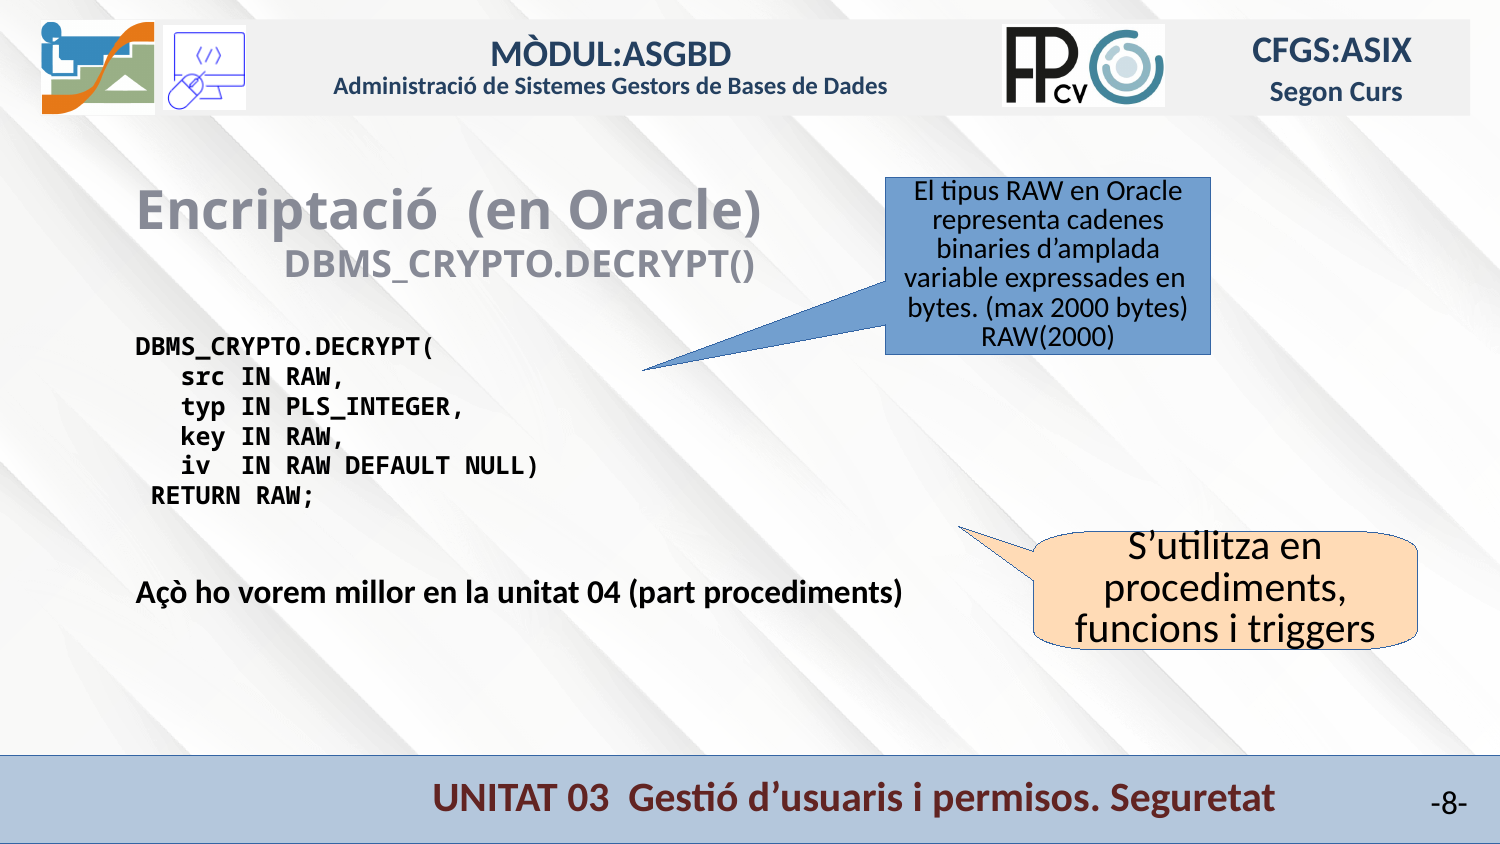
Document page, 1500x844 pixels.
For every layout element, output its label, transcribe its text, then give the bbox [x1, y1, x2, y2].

title Encriptació (en Oracle) DBMS_CRYPTO.DECRYPT() DBMS_CRYPTO.DECRYPT( src IN RAW, typ IN PLS_INTEGER, key IN RAW, iv IN RAW DEFAULT NULL) RETURN RAW; Açò ho vorem millor en la unitat 04 (part procediments) [135, 175, 1332, 678]
text_box El tipus RAW en Oracle representa cadenes binaries d’amplada variable expressades en bytes. (max 2000 bytes) RAW(2000) [642, 177, 1211, 371]
text_box S’utilitza en procediments, funcions i triggers [958, 526, 1418, 650]
picture [0, 0, 1500, 755]
